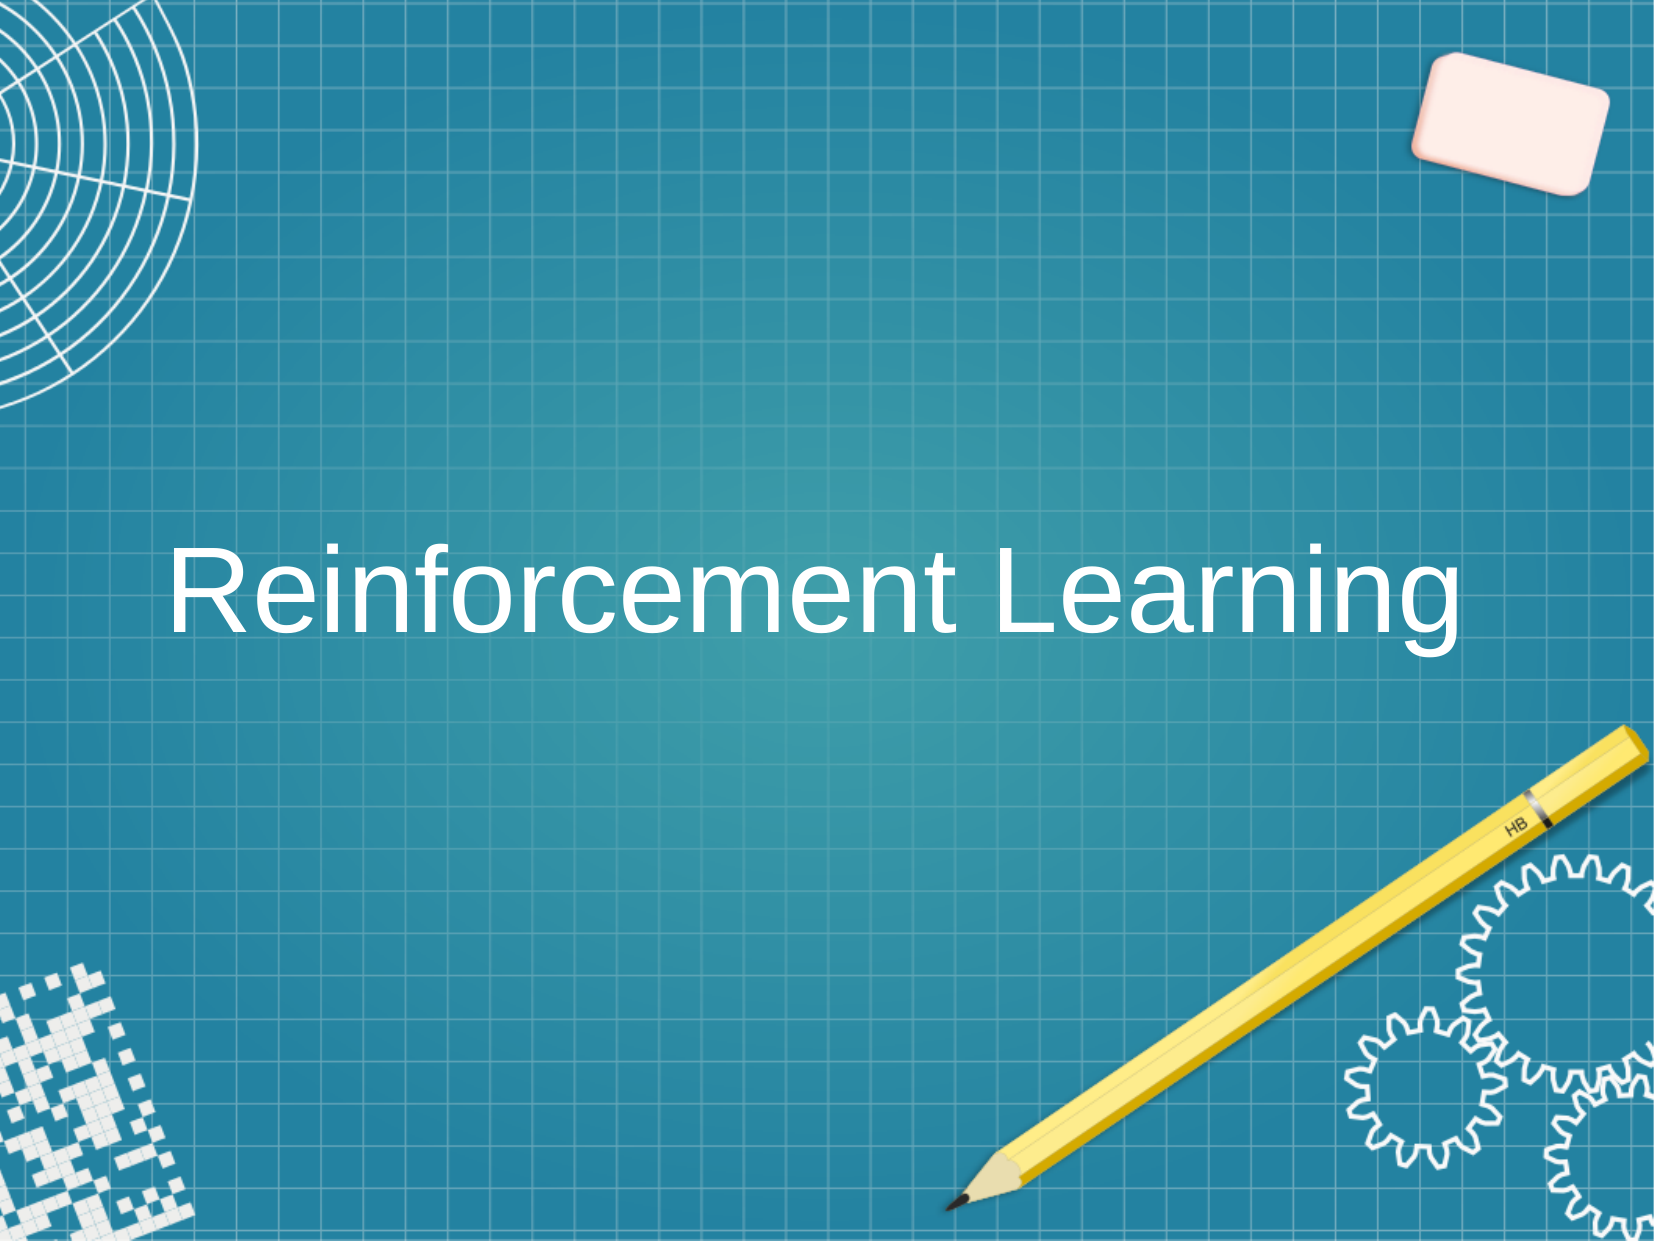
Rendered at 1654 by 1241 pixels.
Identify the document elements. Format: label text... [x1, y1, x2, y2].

picture [0, 0, 1654, 1241]
title Reinforcement Learning [70, 448, 1560, 733]
